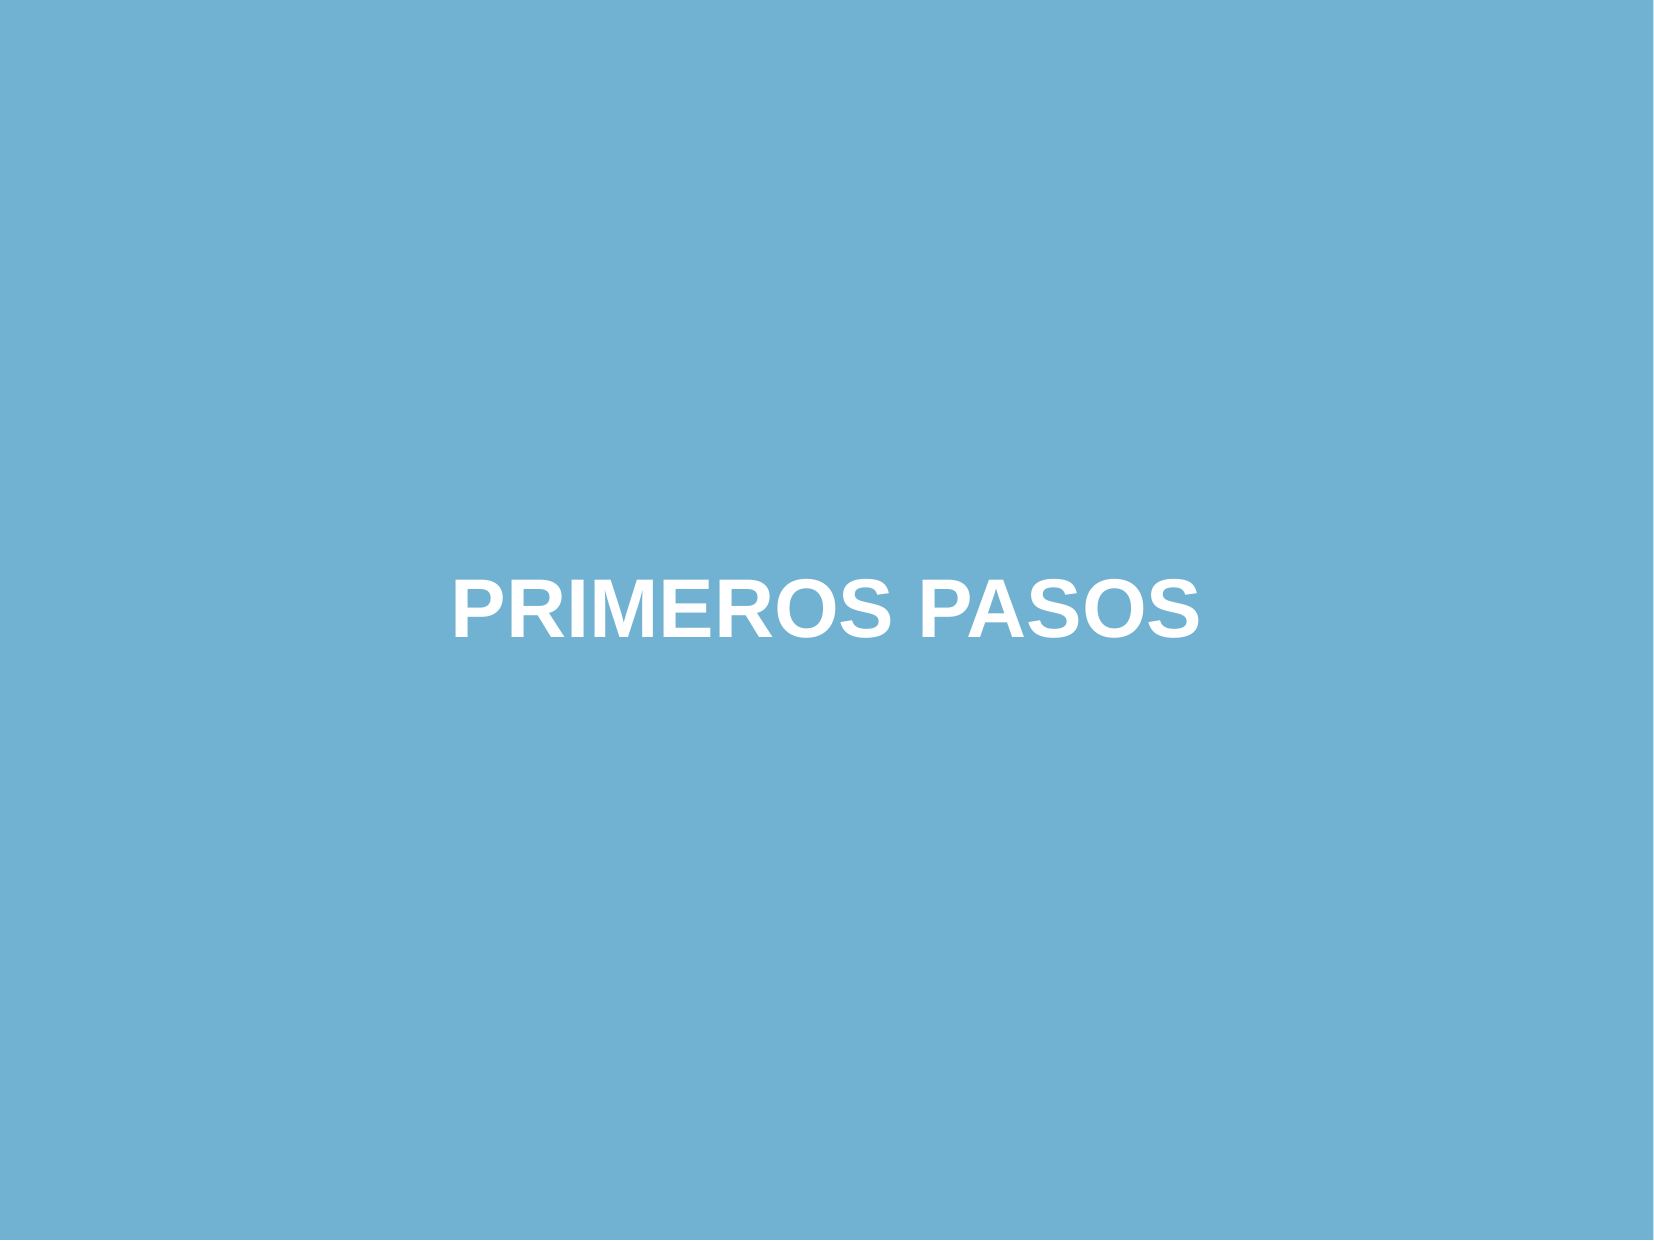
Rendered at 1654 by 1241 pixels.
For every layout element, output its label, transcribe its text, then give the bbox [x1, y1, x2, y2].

text_box PRIMEROS PASOS [0, 555, 1654, 664]
